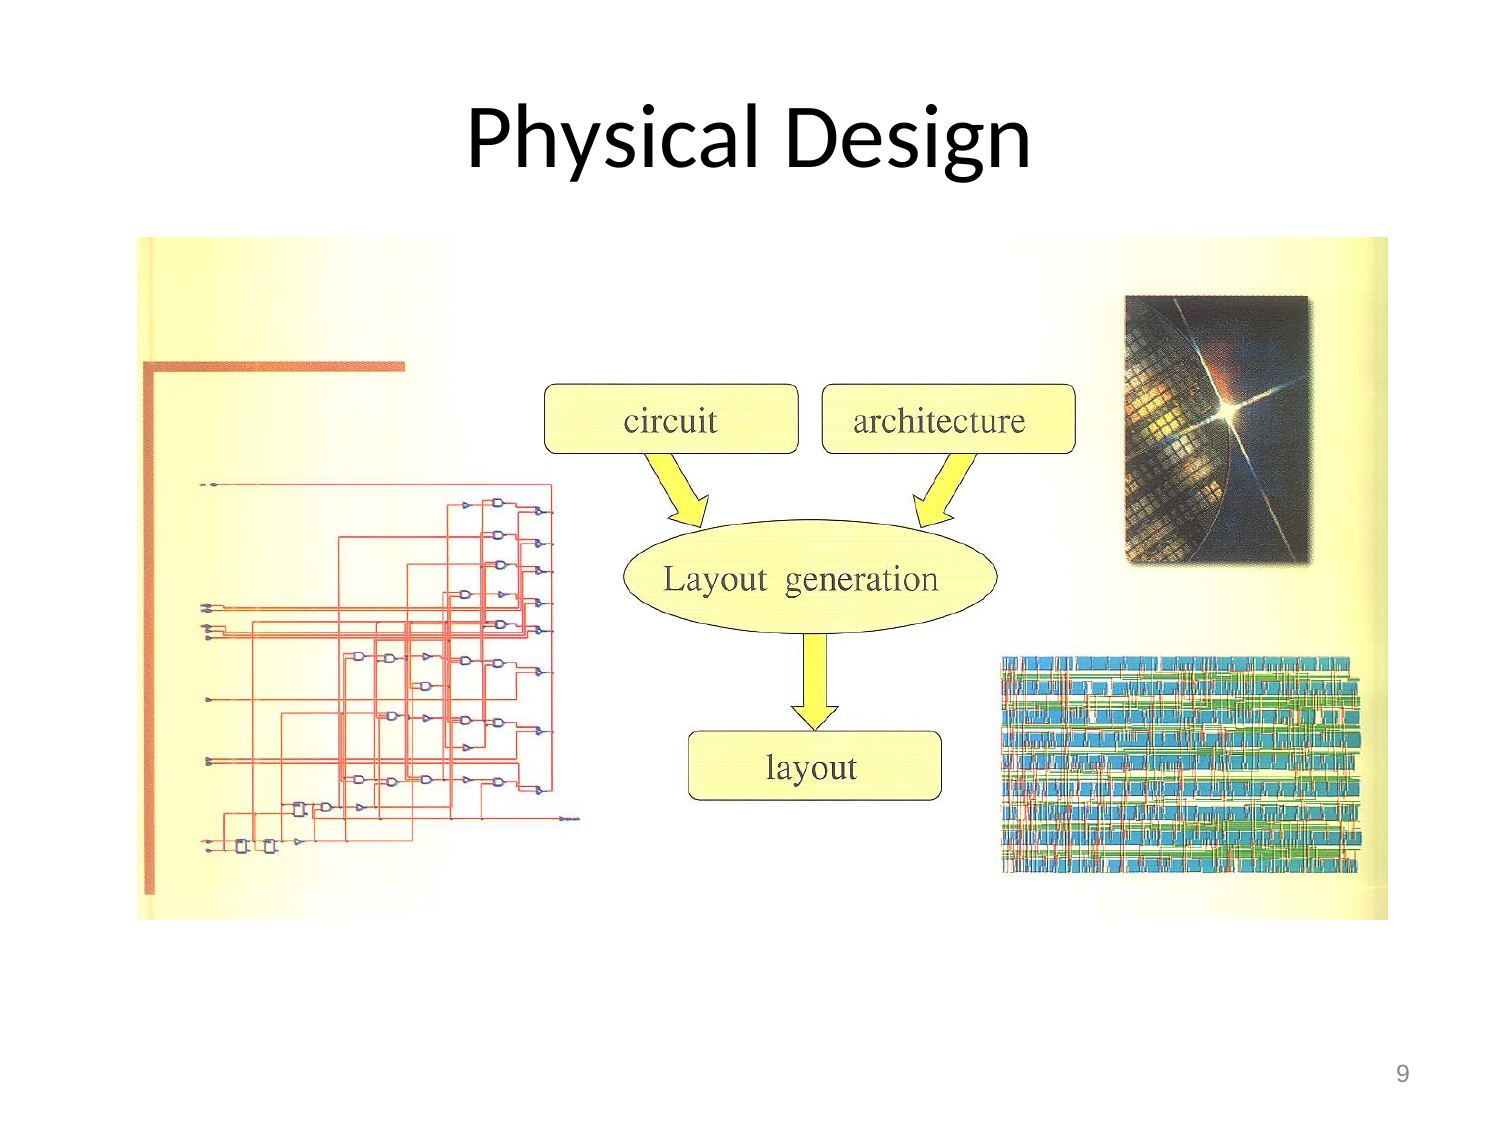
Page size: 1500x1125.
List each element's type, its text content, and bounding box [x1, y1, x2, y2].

picture [137, 237, 1388, 920]
text_box <number> [1074, 1042, 1426, 1103]
text_box Physical Design [112, 37, 1388, 225]
